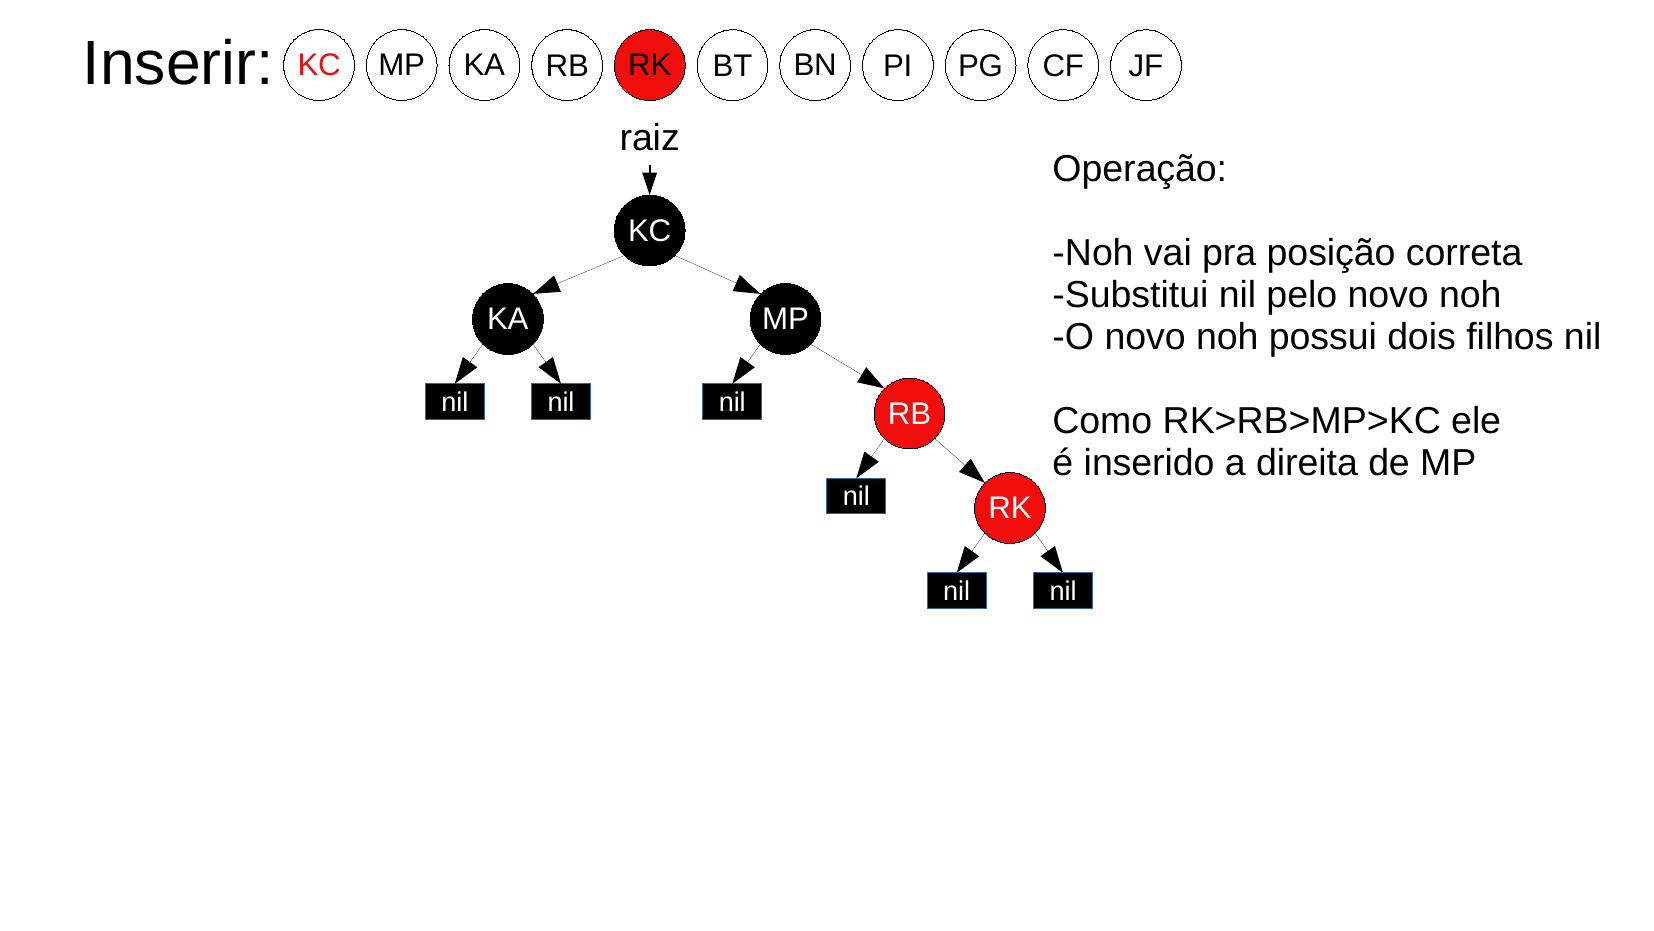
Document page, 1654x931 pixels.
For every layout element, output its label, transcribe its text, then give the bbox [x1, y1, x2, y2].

text_box BN [779, 29, 851, 101]
text_box KC [283, 29, 355, 101]
text_box RB [531, 29, 603, 101]
text_box PG [945, 29, 1017, 101]
text_box MP [366, 29, 438, 101]
text_box JF [1110, 29, 1182, 101]
title Inserir: [82, 28, 284, 98]
text_box MP [750, 283, 821, 355]
text_box nil [531, 383, 591, 420]
text_box RB [874, 378, 945, 449]
text_box RK [974, 472, 1046, 544]
text_box KC [614, 195, 686, 266]
text_box CF [1027, 29, 1099, 101]
text_box nil [927, 572, 987, 609]
text_box nil [826, 478, 886, 514]
text_box KA [449, 29, 520, 101]
text_box Operação: -Noh vai pra posição correta -Substitui nil pelo novo noh -O novo noh possui dois filhos nil Como RK>RB>MP>KC ele é inserido a direita de MP [1037, 140, 1617, 491]
text_box RK [614, 29, 686, 101]
text_box nil [425, 383, 485, 420]
text_box nil [702, 383, 762, 420]
text_box PI [862, 29, 934, 101]
text_box BT [697, 29, 768, 101]
text_box KA [472, 283, 544, 355]
text_box nil [1033, 572, 1093, 609]
text_box raiz [604, 108, 695, 166]
